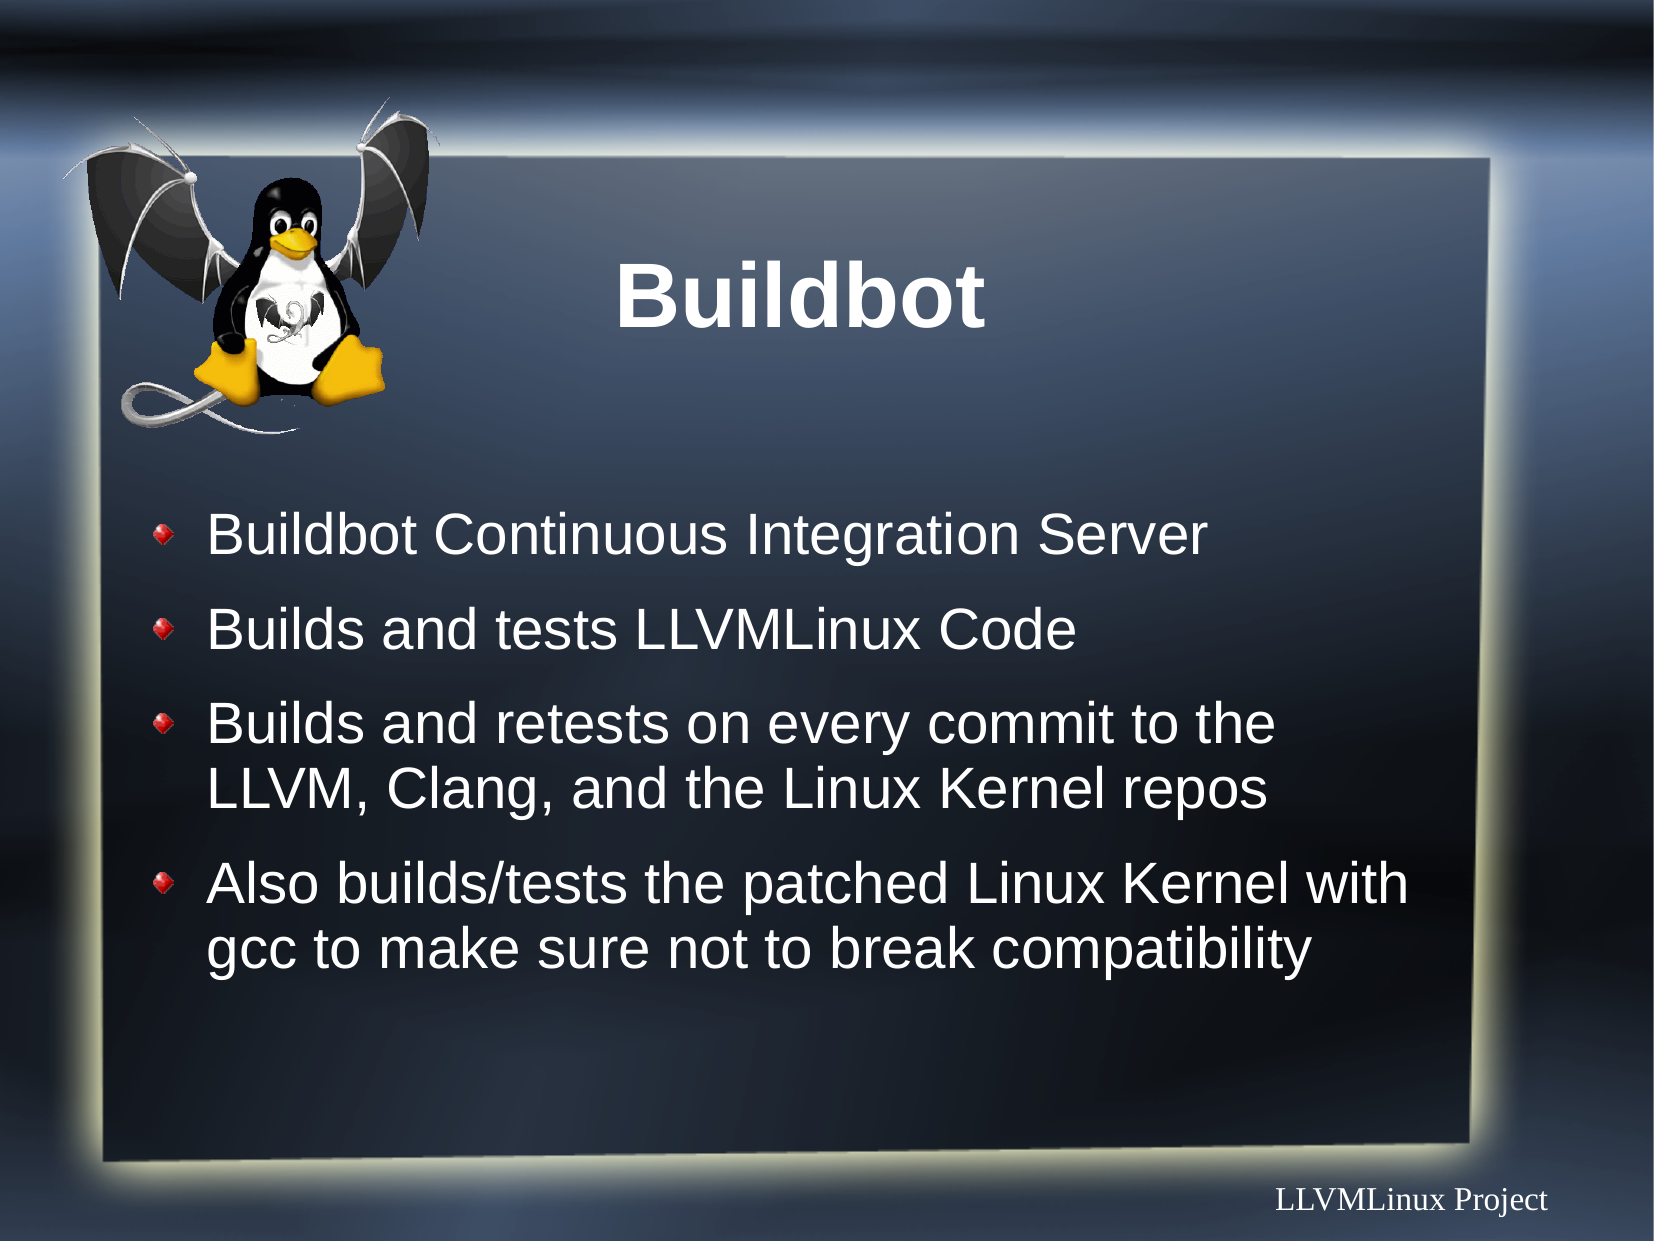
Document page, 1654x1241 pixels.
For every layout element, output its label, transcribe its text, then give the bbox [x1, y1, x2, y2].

picture [0, 0, 1654, 1241]
list Buildbot Continuous Integration Server Builds and tests LLVMLinux Code Builds and retests on every commit to the LLVM, Clang, and the Linux Kernel repos Also builds/tests the patched Linux Kernel with gcc to make sure not to break compatibility [135, 501, 1418, 1152]
title Buildbot [443, 177, 1477, 414]
